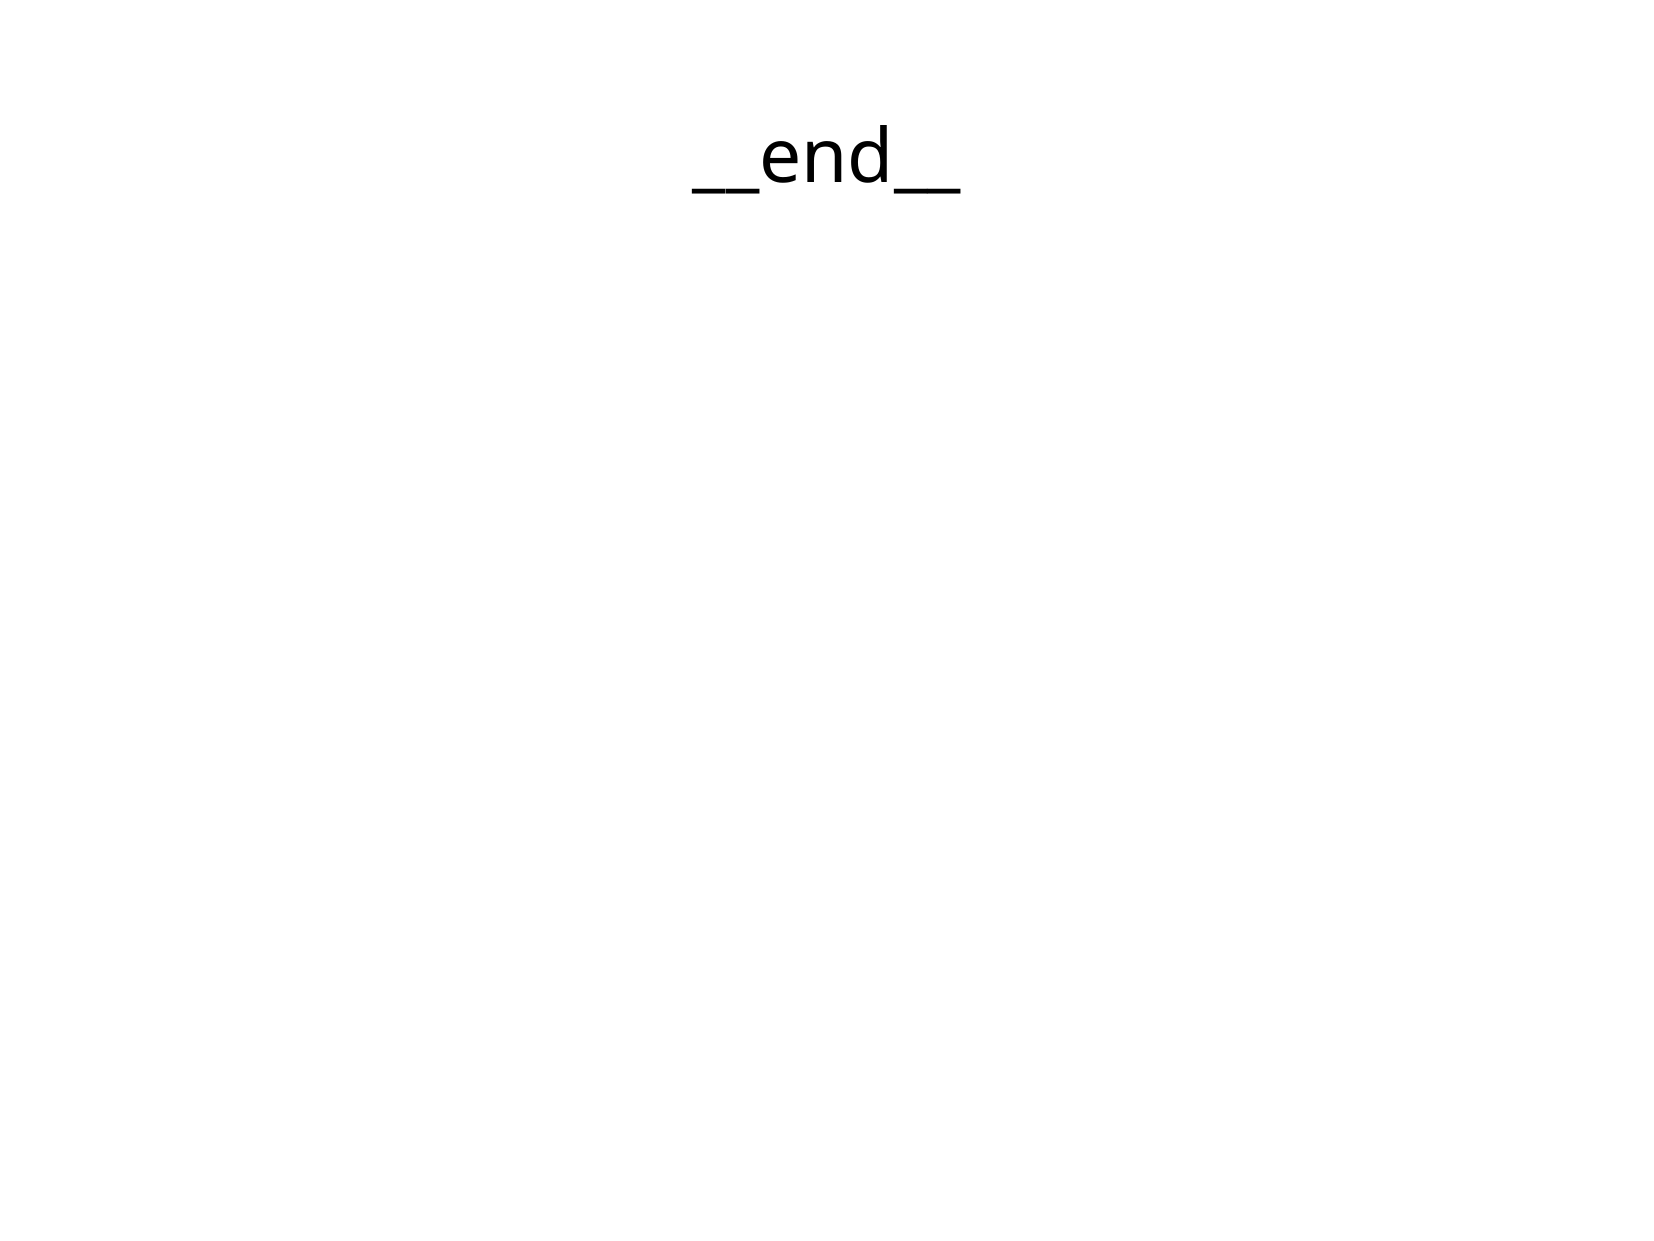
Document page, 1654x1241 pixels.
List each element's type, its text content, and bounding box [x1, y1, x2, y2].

title __end__ [82, 49, 1571, 257]
